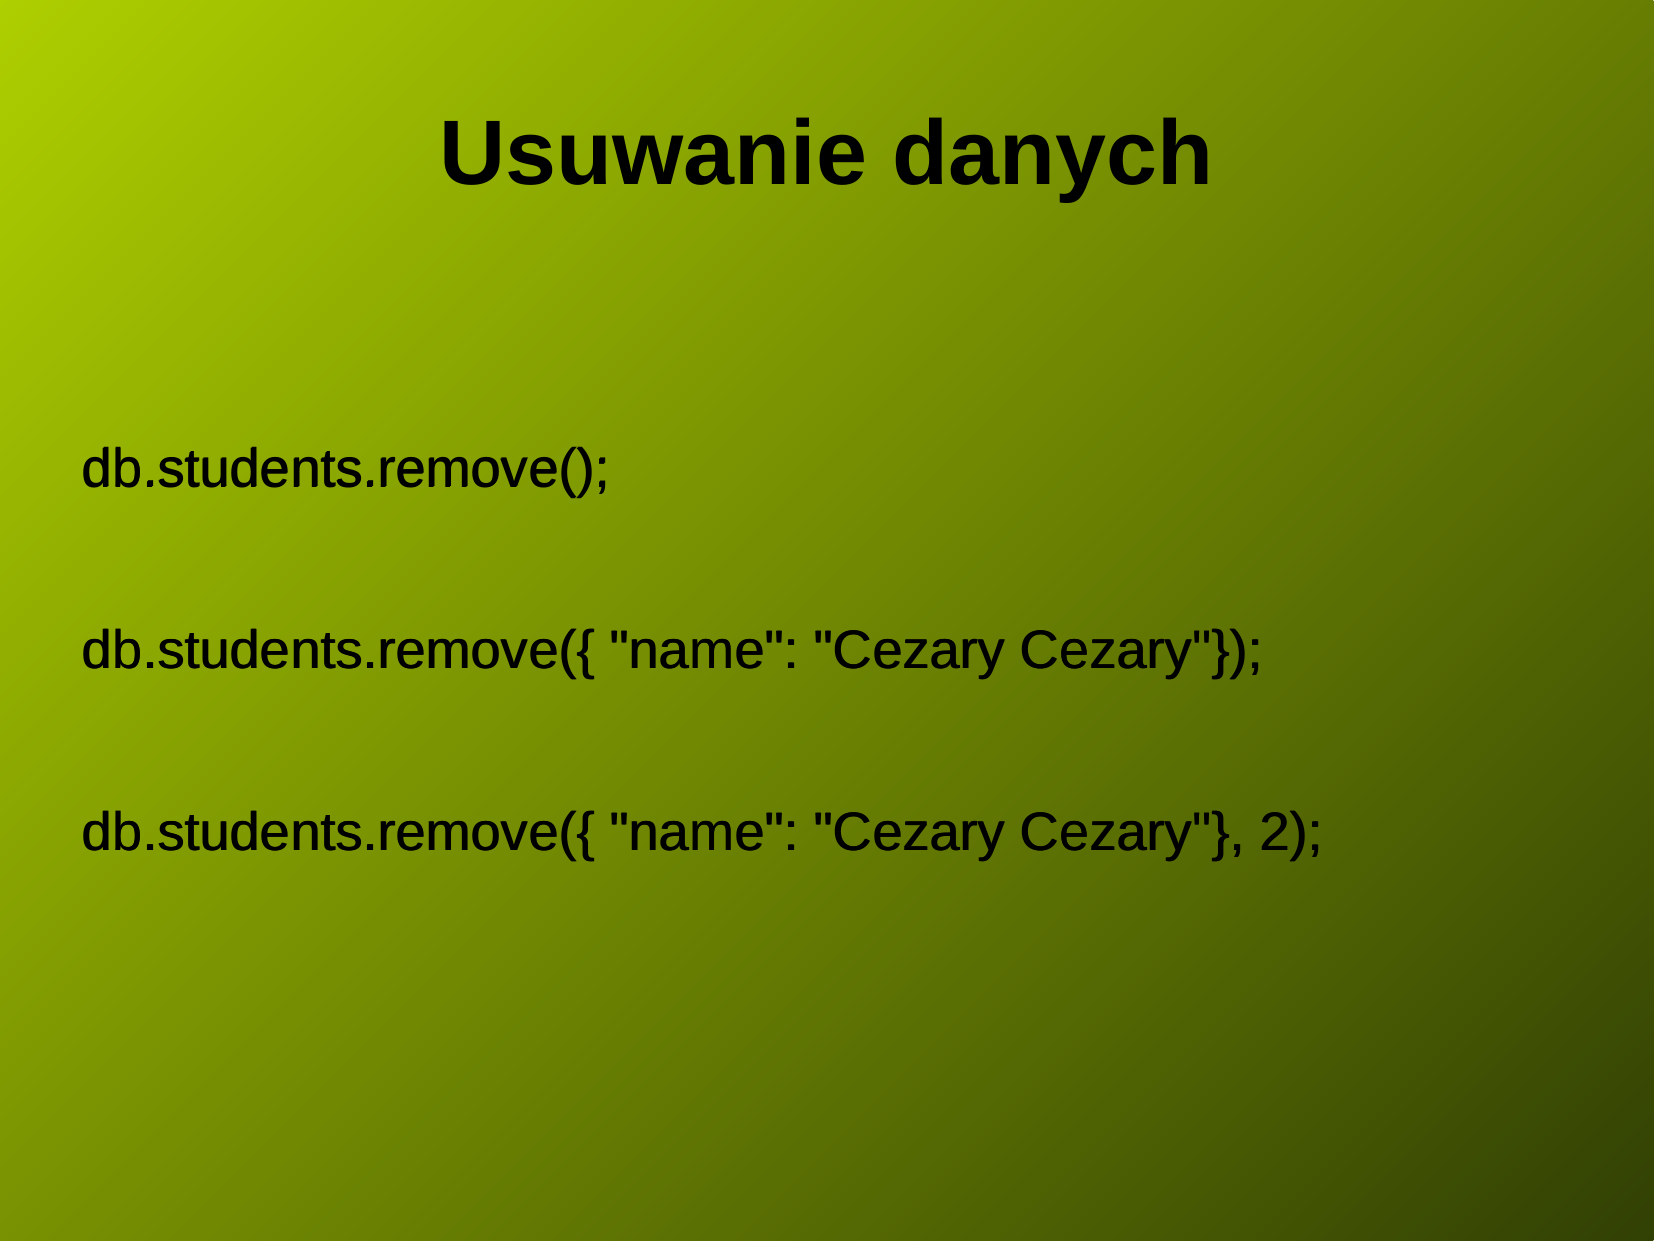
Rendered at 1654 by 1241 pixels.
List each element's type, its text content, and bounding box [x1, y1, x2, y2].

text_box db.students.remove(); db.students.remove({ "name": "Cezary Cezary"}); db.students.remove({ "name": "Cezary Cezary"}, 2); [81, 290, 1570, 1010]
title Usuwanie danych [82, 49, 1571, 257]
